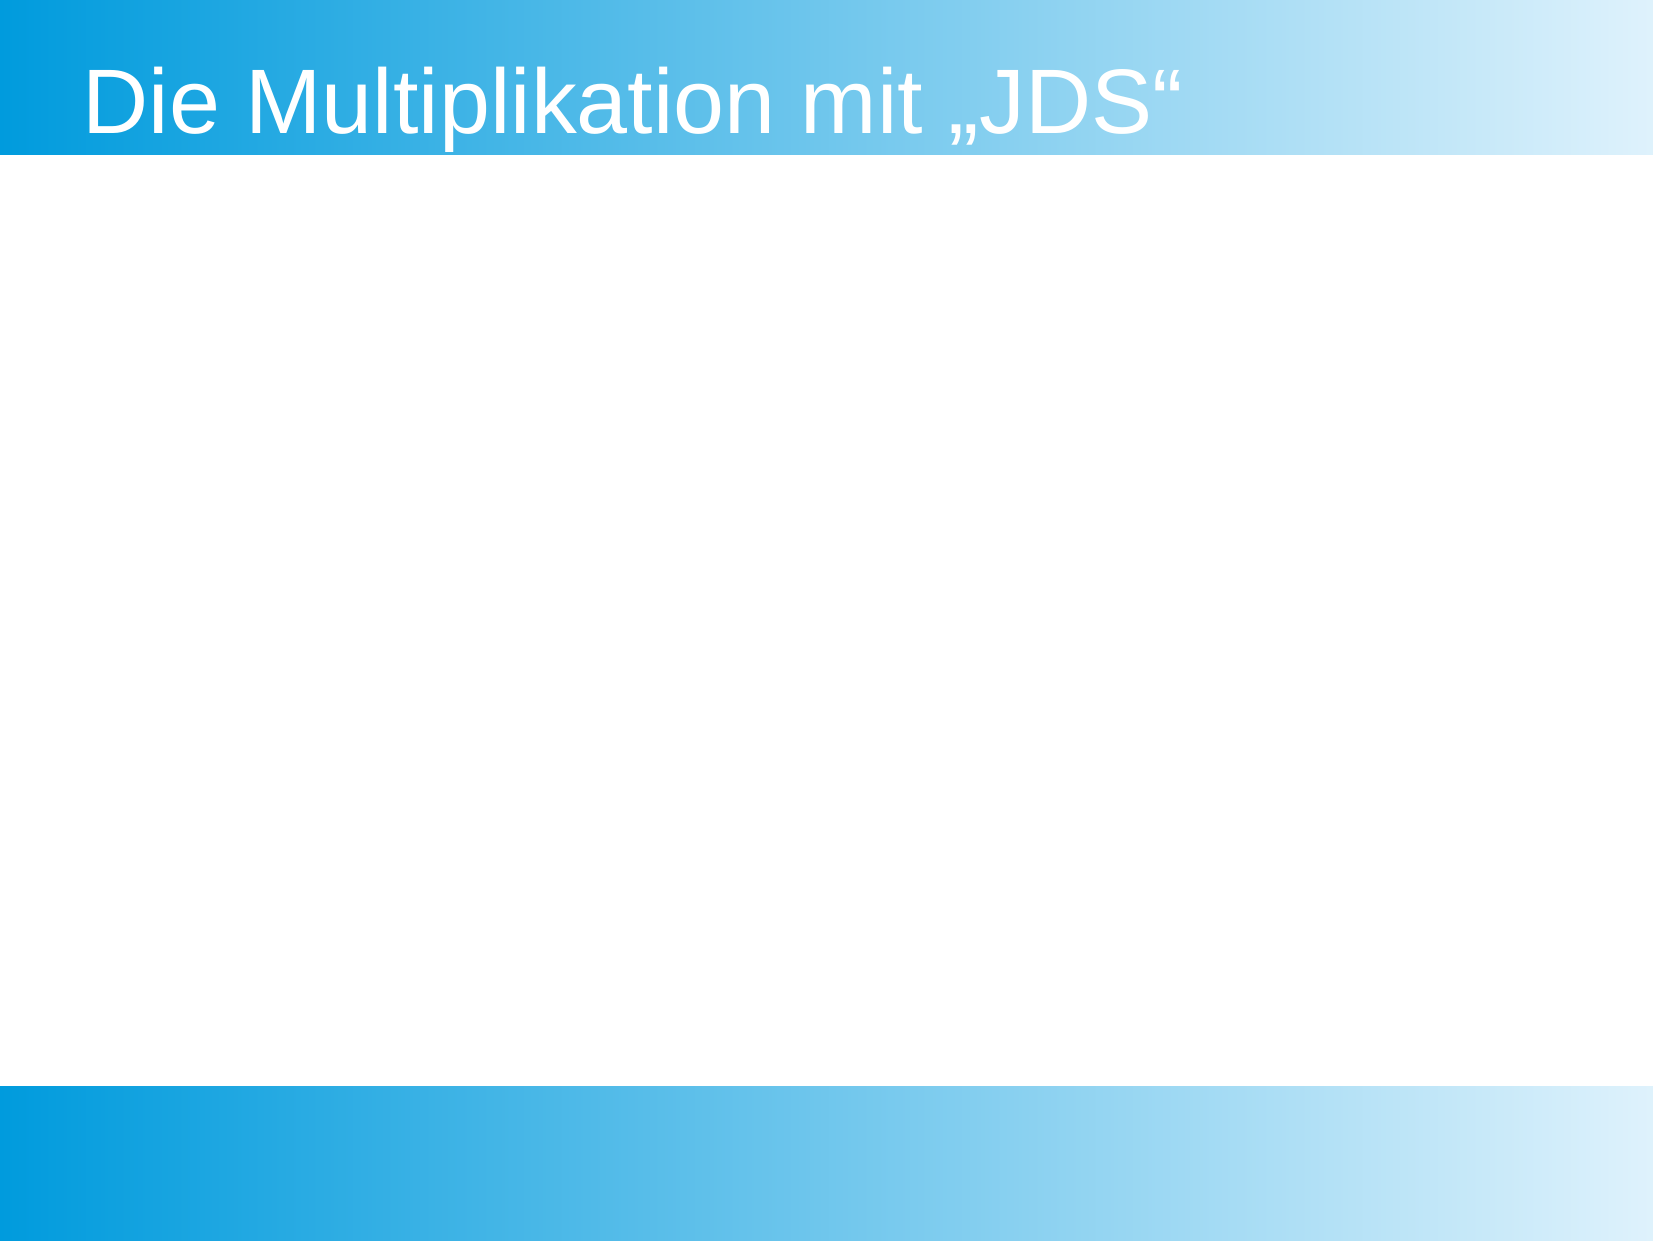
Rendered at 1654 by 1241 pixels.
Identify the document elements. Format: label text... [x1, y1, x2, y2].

title Die Multiplikation mit „JDS“ [82, 49, 1571, 155]
